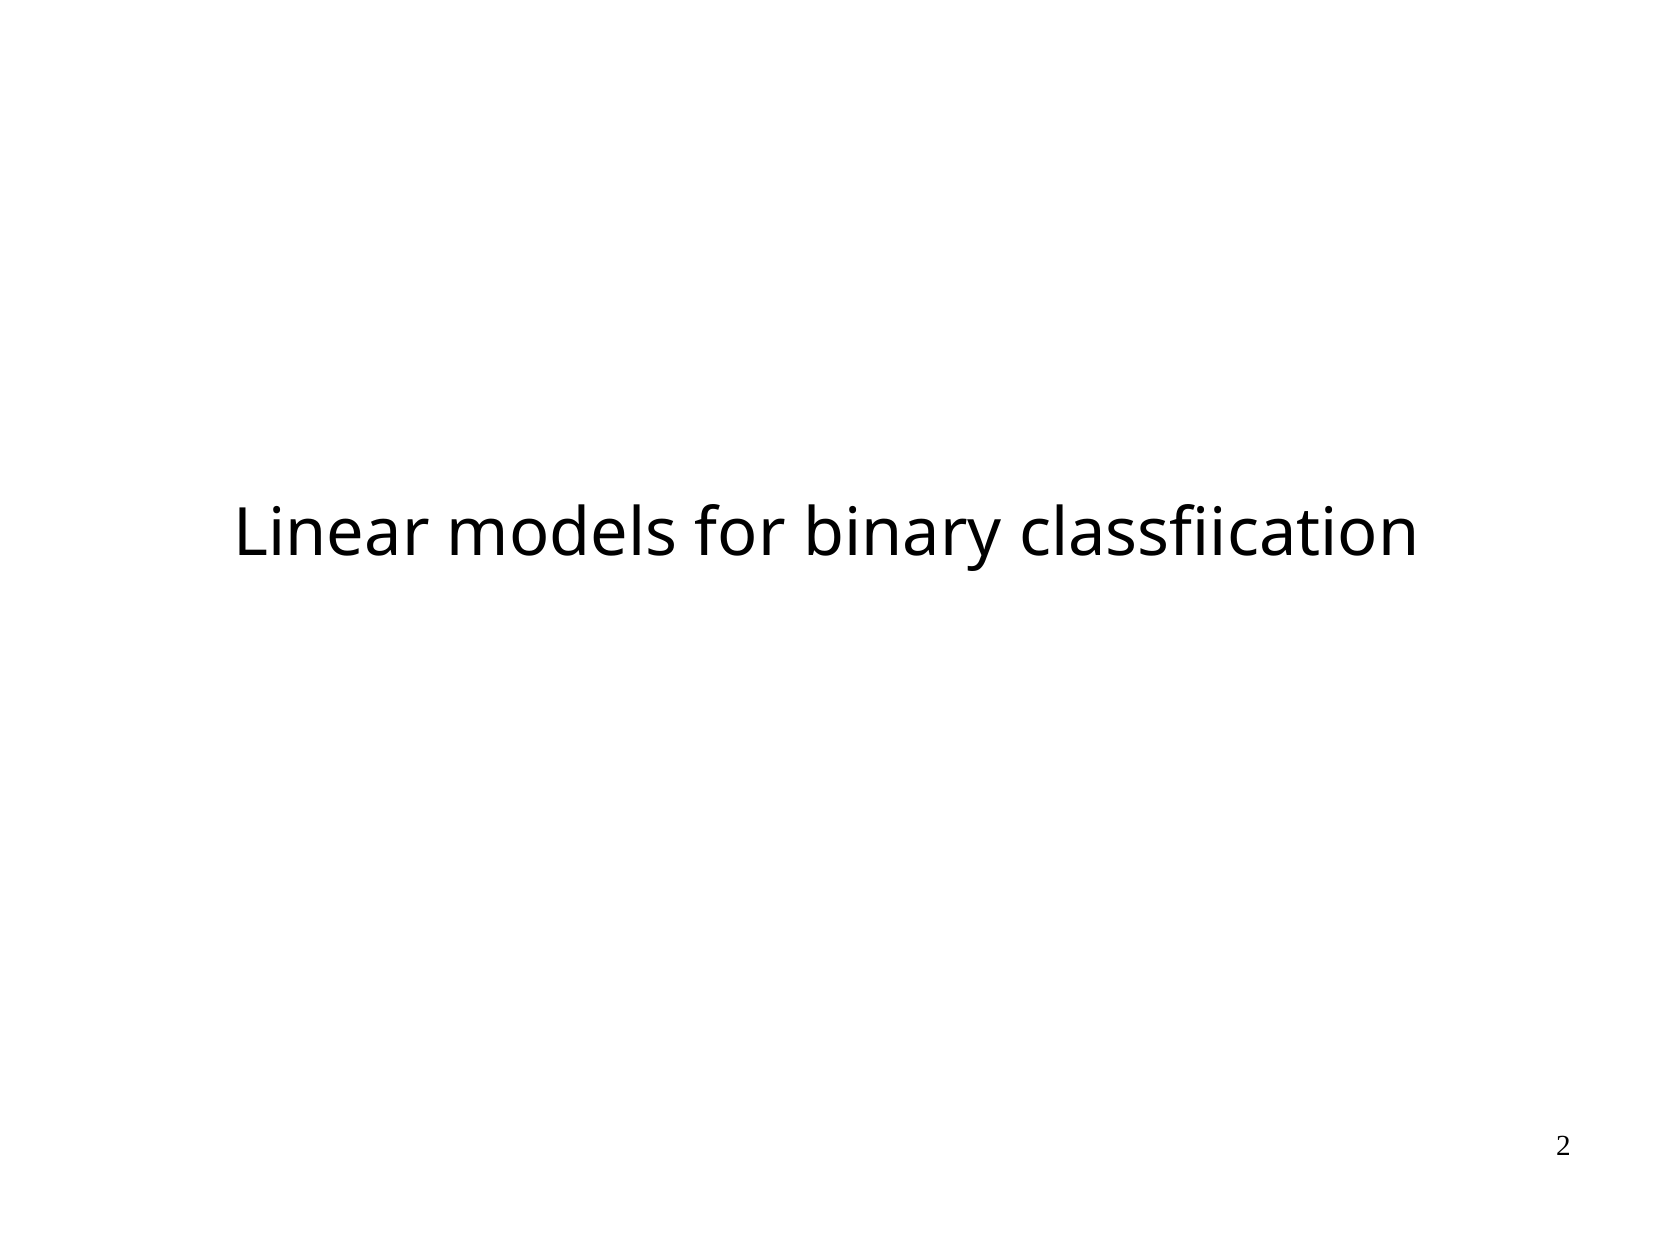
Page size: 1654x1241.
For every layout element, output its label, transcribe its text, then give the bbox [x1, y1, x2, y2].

subtitle Linear models for binary classfiication [82, 49, 1571, 1010]
